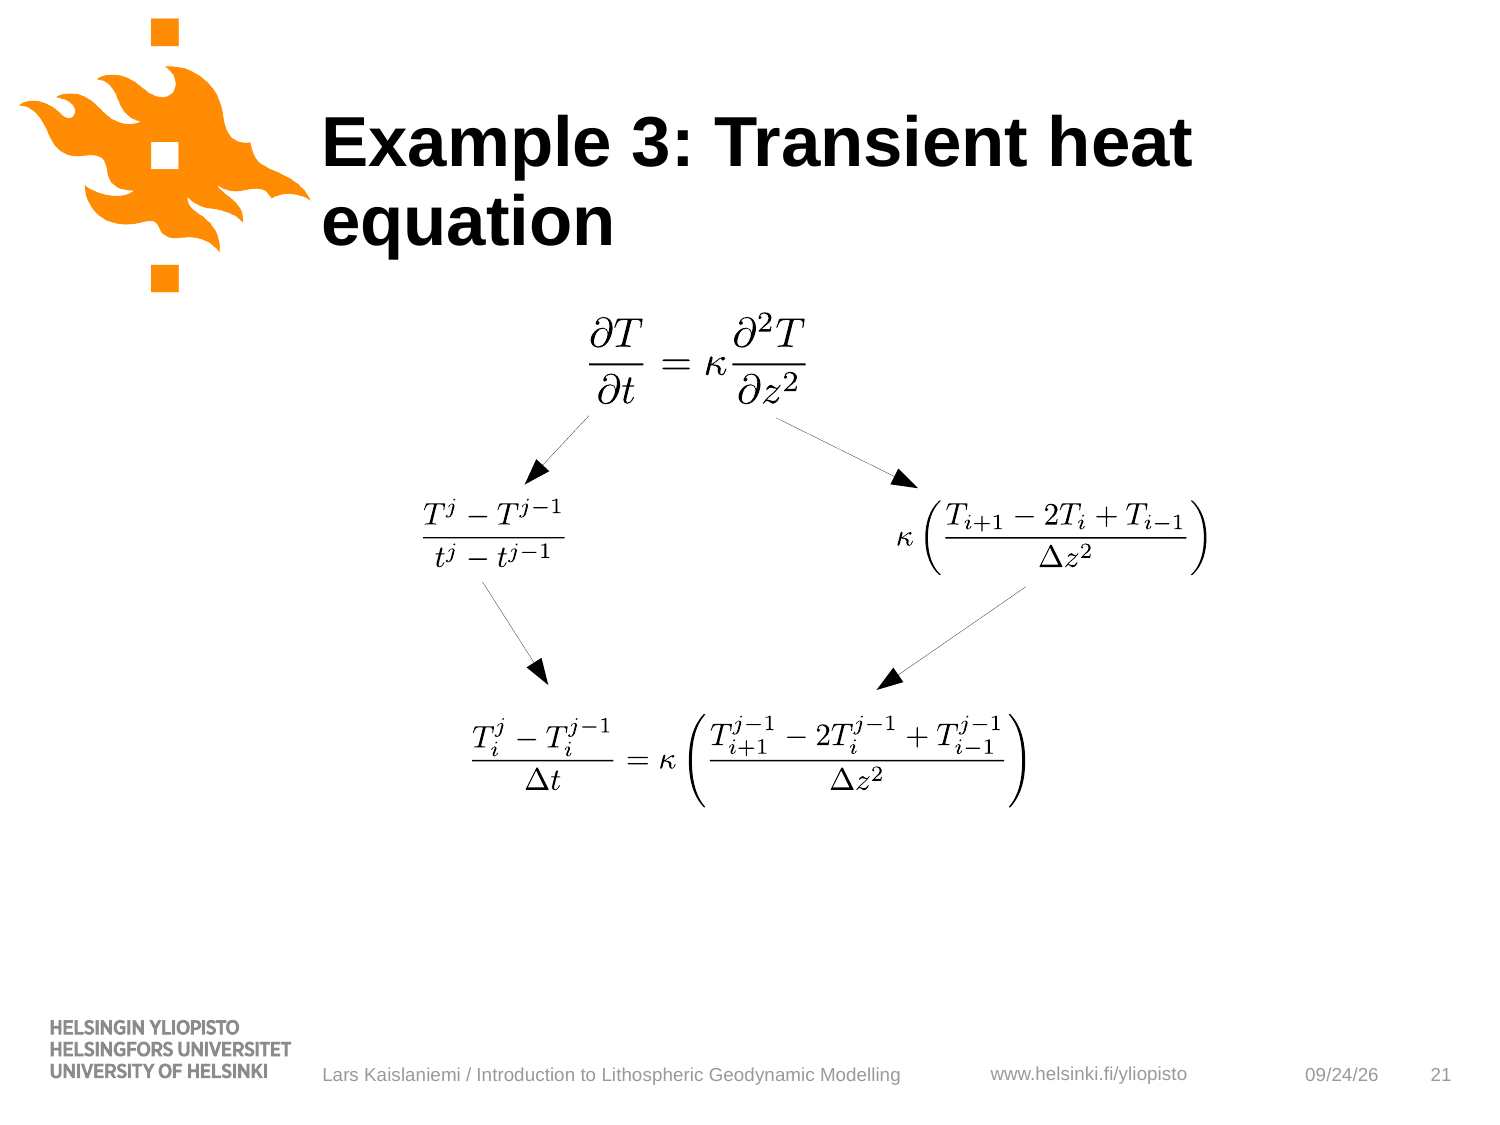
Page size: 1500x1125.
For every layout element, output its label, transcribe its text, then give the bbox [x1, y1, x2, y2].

text_box [895, 500, 1213, 576]
picture [0, 0, 337, 318]
picture [32, 1001, 309, 1096]
title Example 3: Transient heat equation [321, 87, 1447, 276]
text_box [589, 312, 806, 405]
text_box [472, 713, 1033, 808]
text_box [423, 498, 565, 570]
